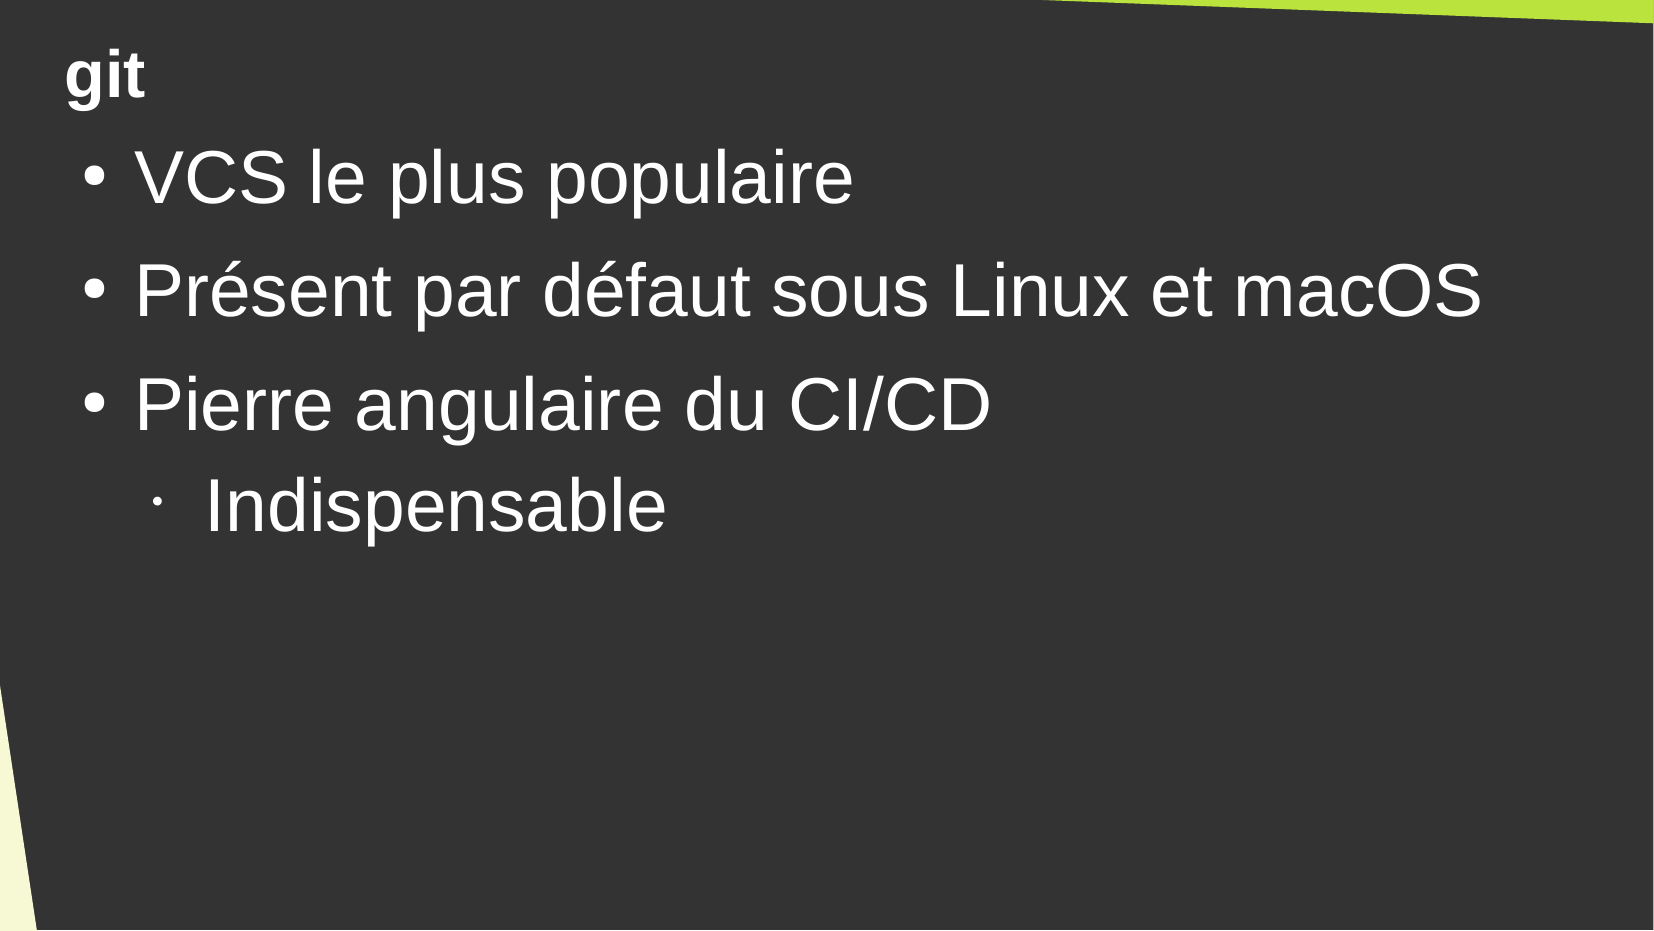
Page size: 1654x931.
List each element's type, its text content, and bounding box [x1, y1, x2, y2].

title git [64, 37, 1105, 119]
text_box [0, 685, 37, 931]
list VCS le plus populaire Présent par défaut sous Linux et macOS Pierre angulaire du CI/CD Indispensable [63, 135, 1542, 579]
text_box [1042, 0, 1654, 24]
